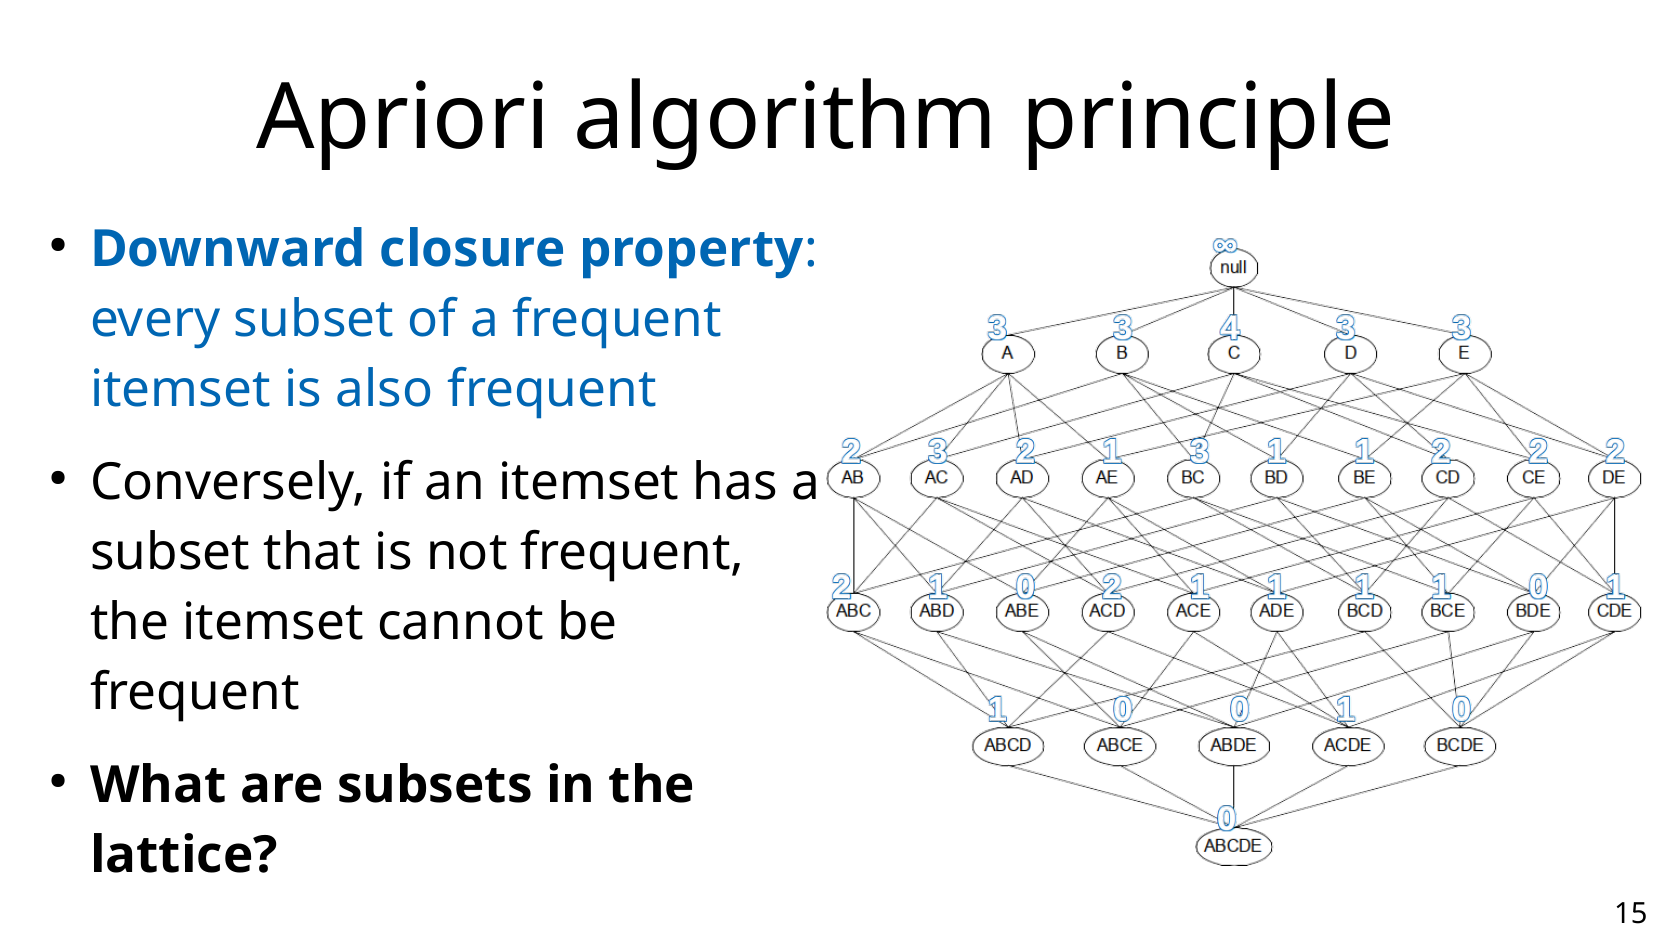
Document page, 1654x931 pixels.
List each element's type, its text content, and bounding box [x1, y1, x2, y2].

title Apriori algorithm principle [82, 1, 1571, 219]
picture [822, 219, 1652, 866]
list Downward closure property: every subset of a frequent itemset is also frequent Conversely, if an itemset has a subset that is not frequent, the itemset cannot be frequent What are subsets in the lattice? [35, 211, 827, 908]
